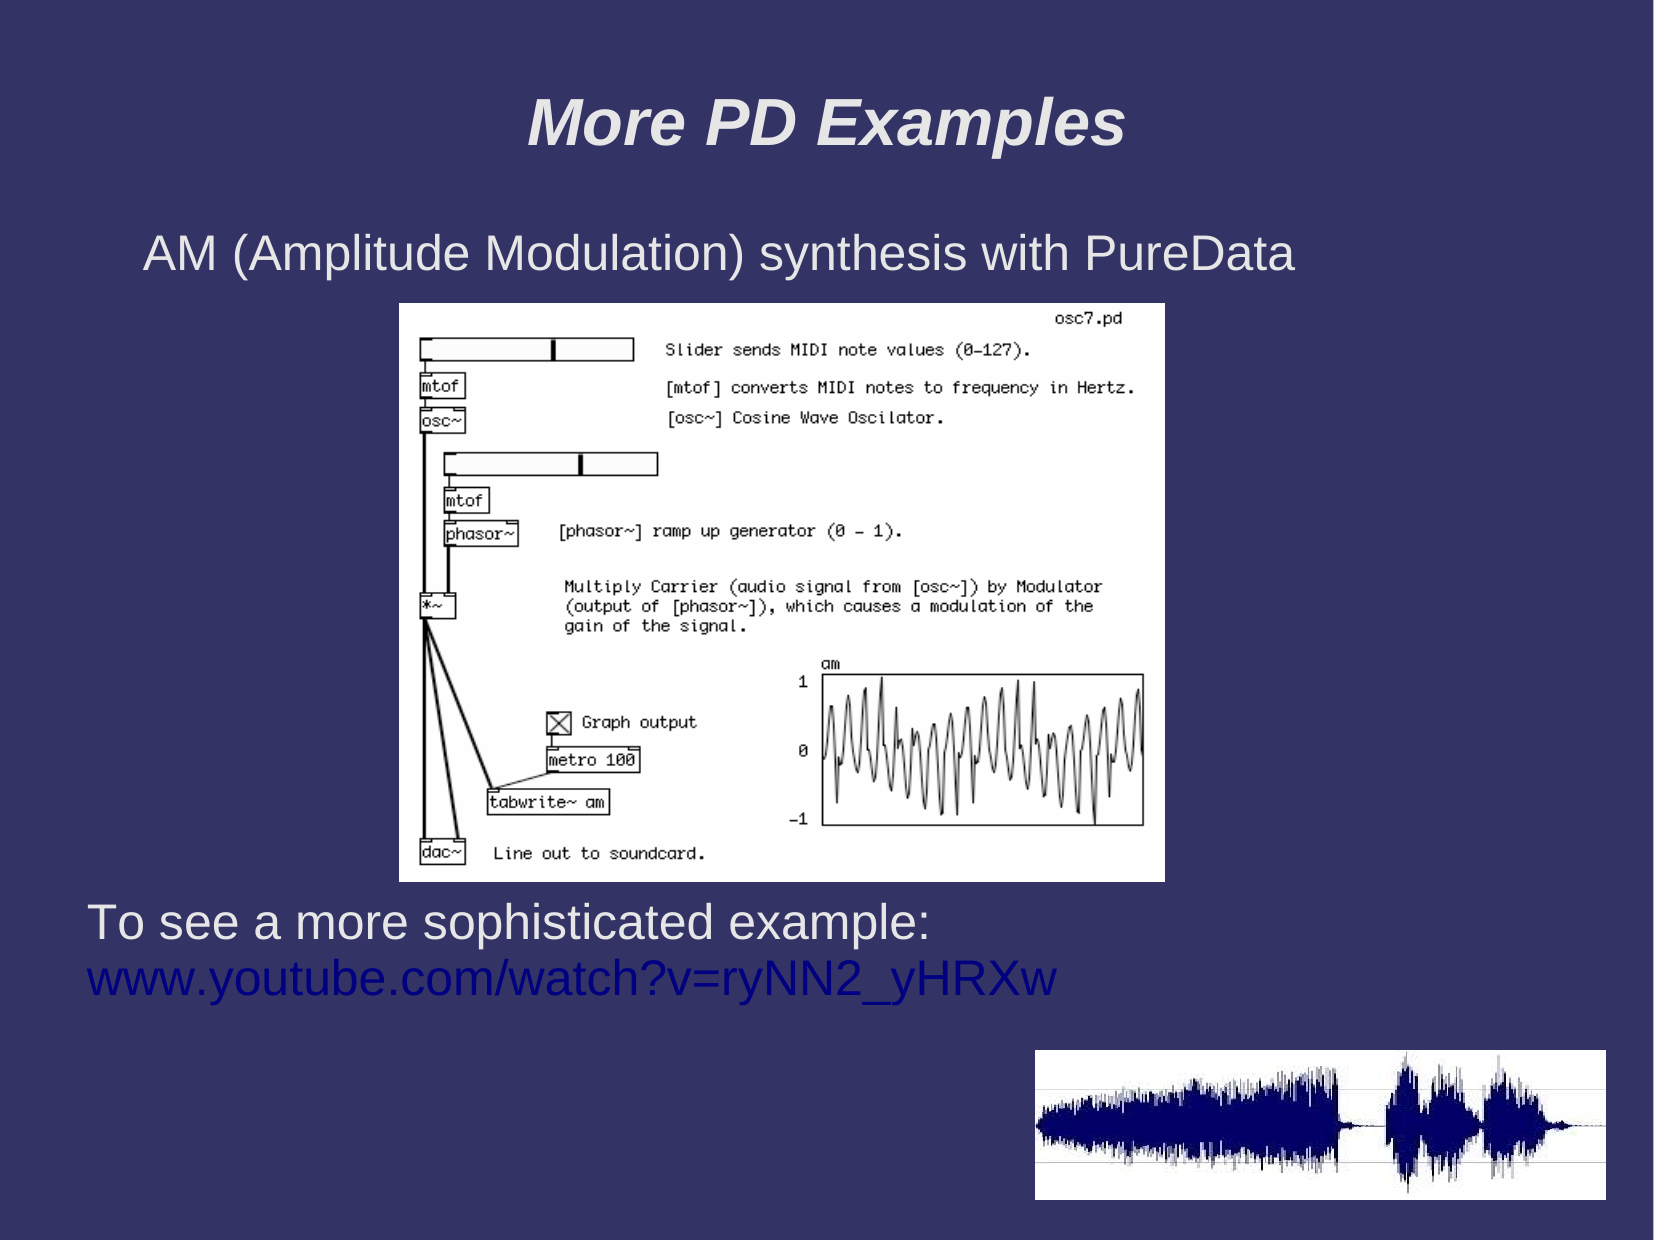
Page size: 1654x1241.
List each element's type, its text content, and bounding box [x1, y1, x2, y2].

title More PD Examples [121, 19, 1534, 225]
picture [1035, 1050, 1606, 1200]
list AM (Amplitude Modulation) synthesis with PureData To see a more sophisticated example: www.youtube.com/watch?v=ryNN2_yHRXw‎ [86, 225, 1576, 1062]
